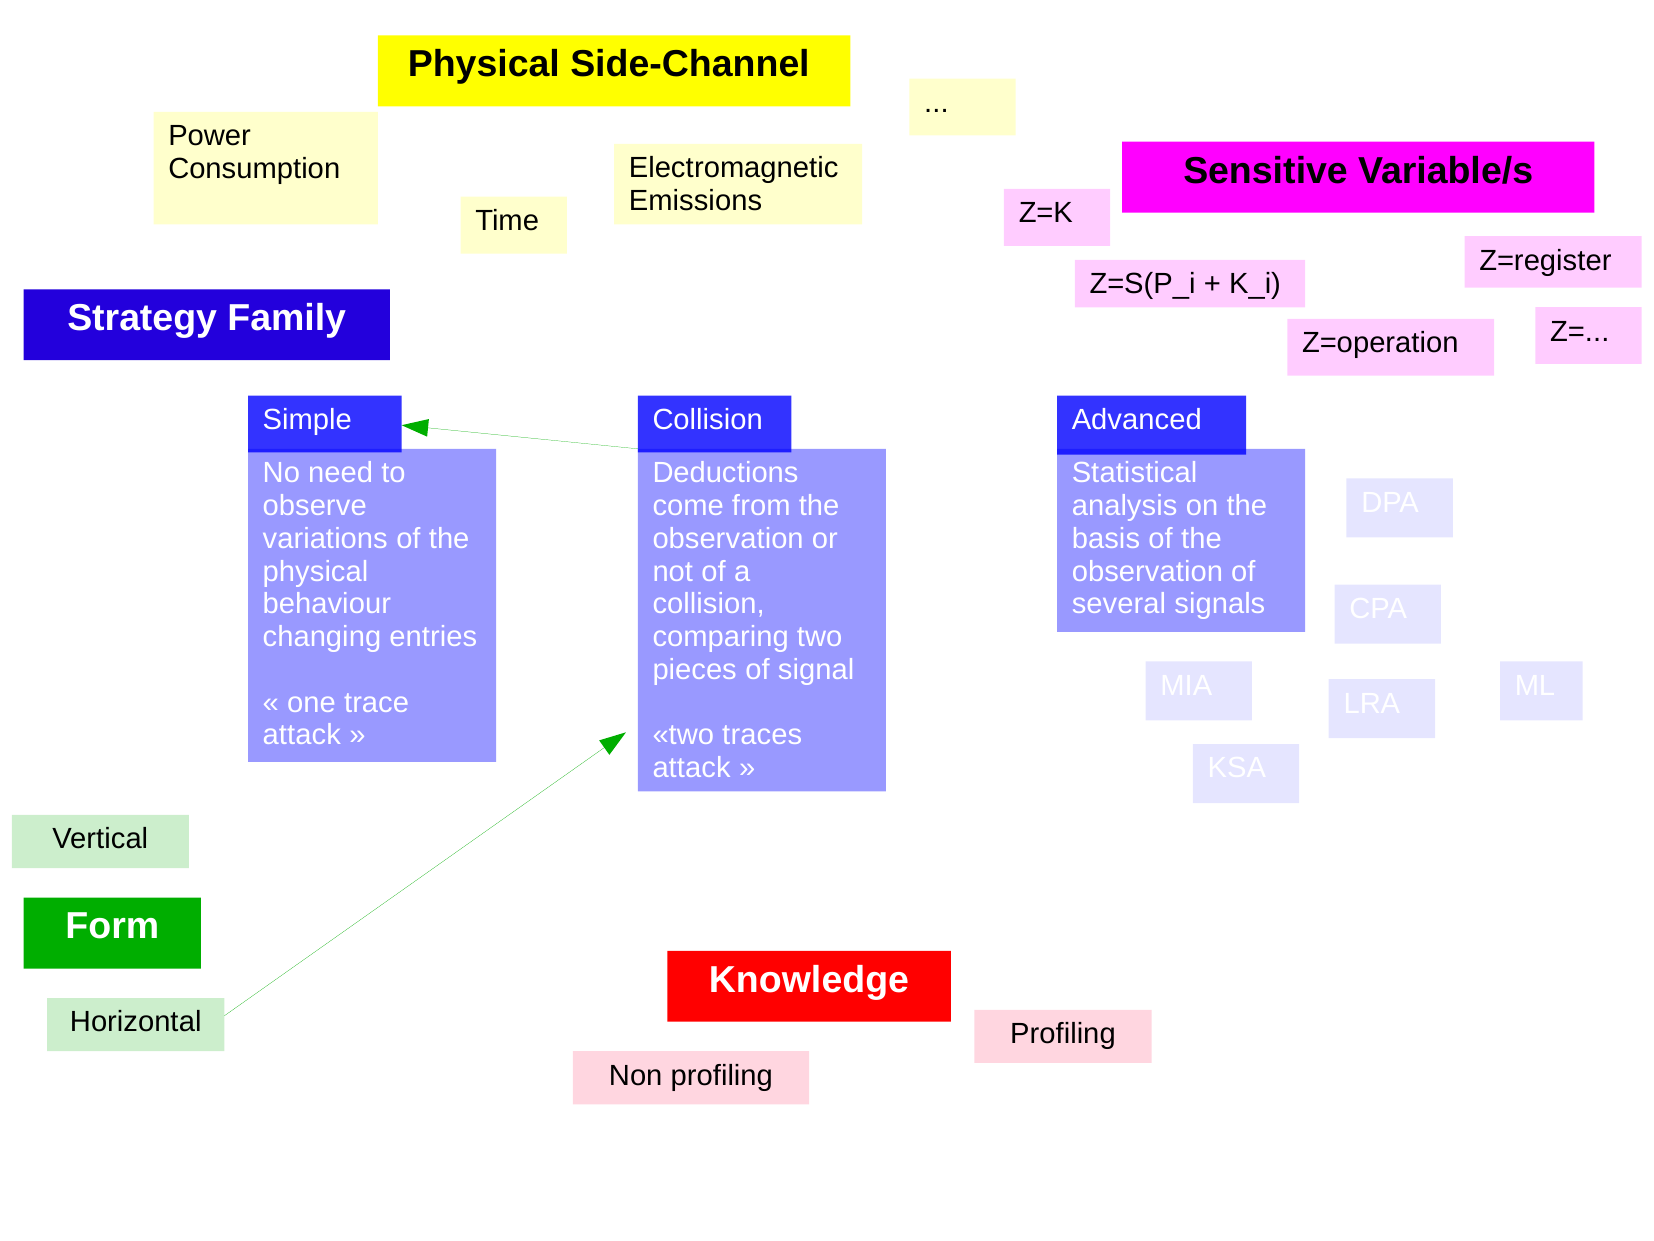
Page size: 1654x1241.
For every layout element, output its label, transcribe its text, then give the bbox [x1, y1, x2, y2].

text_box Electromagnetic Emissions [614, 143, 863, 224]
text_box Power Consumption [153, 111, 378, 225]
text_box MIA [1145, 661, 1252, 721]
text_box KSA [1192, 744, 1300, 804]
text_box Simple [248, 395, 402, 448]
text_box Horizontal [47, 998, 225, 1052]
text_box Z=... [1535, 307, 1642, 364]
text_box Deductions come from the observation or not of a collision, comparing two pieces of signal «two traces attack » [637, 448, 886, 762]
text_box Z=K [1003, 188, 1111, 246]
text_box Physical Side-Channel [377, 35, 851, 107]
text_box Profiling [974, 1009, 1152, 1063]
text_box Z=register [1464, 236, 1642, 288]
text_box Z=S(P_i + K_i) [1074, 259, 1306, 308]
text_box Vertical [11, 814, 189, 869]
text_box Advanced [1057, 395, 1247, 448]
text_box Strategy Family [23, 289, 390, 361]
text_box Z=operation [1287, 318, 1495, 376]
text_box No need to observe variations of the physical behaviour changing entries « one trace attack » [248, 448, 497, 762]
text_box Sensitive Variable/s [1122, 141, 1595, 213]
text_box Collision [637, 395, 792, 448]
text_box CPA [1334, 584, 1441, 644]
text_box Knowledge [667, 950, 951, 1022]
text_box LRA [1328, 679, 1436, 739]
text_box Time [460, 196, 567, 254]
text_box ... [909, 78, 1016, 136]
text_box Form [23, 897, 201, 969]
text_box DPA [1346, 478, 1453, 538]
text_box Non profiling [572, 1051, 810, 1105]
text_box Statistical analysis on the basis of the observation of several signals [1057, 448, 1306, 632]
text_box ML [1500, 661, 1583, 721]
